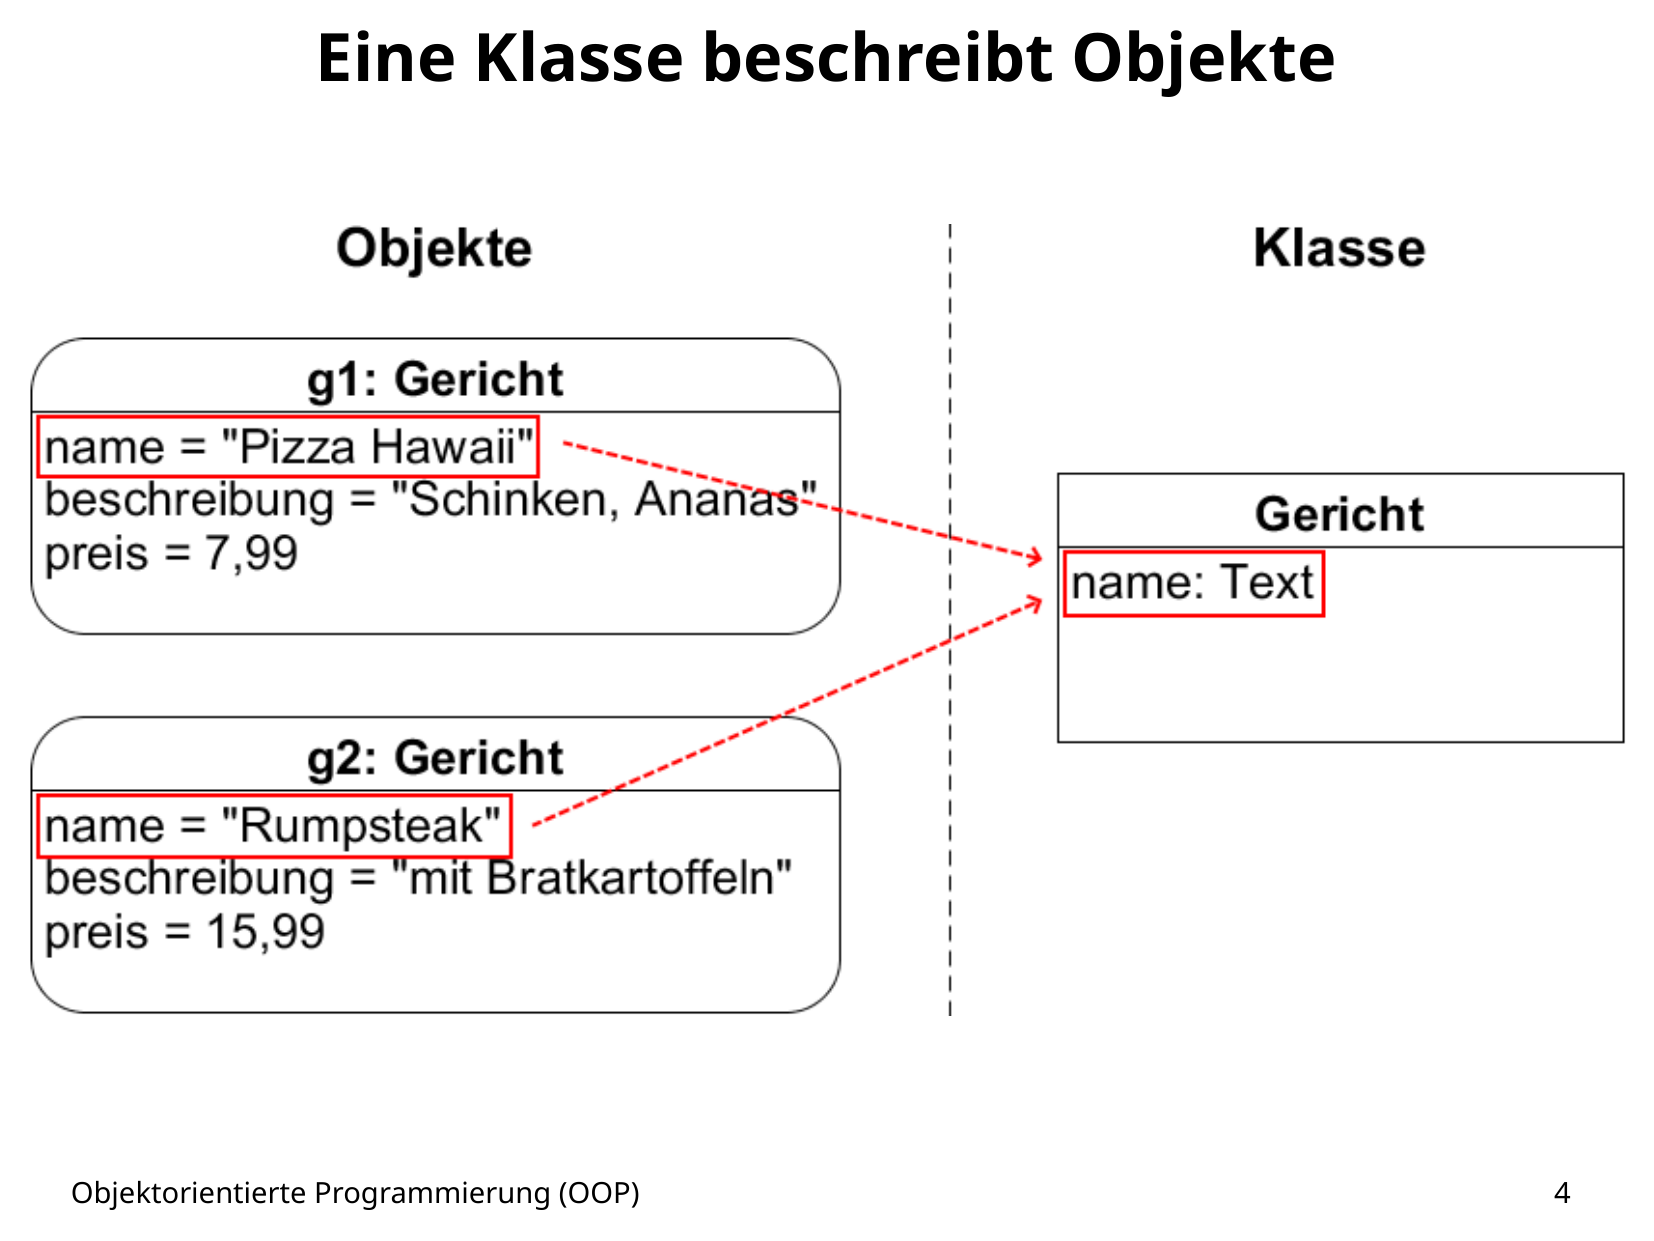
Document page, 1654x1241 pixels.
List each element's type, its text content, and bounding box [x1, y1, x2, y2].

title Eine Klasse beschreibt Objekte [0, 5, 1654, 107]
picture [29, 224, 1627, 1016]
